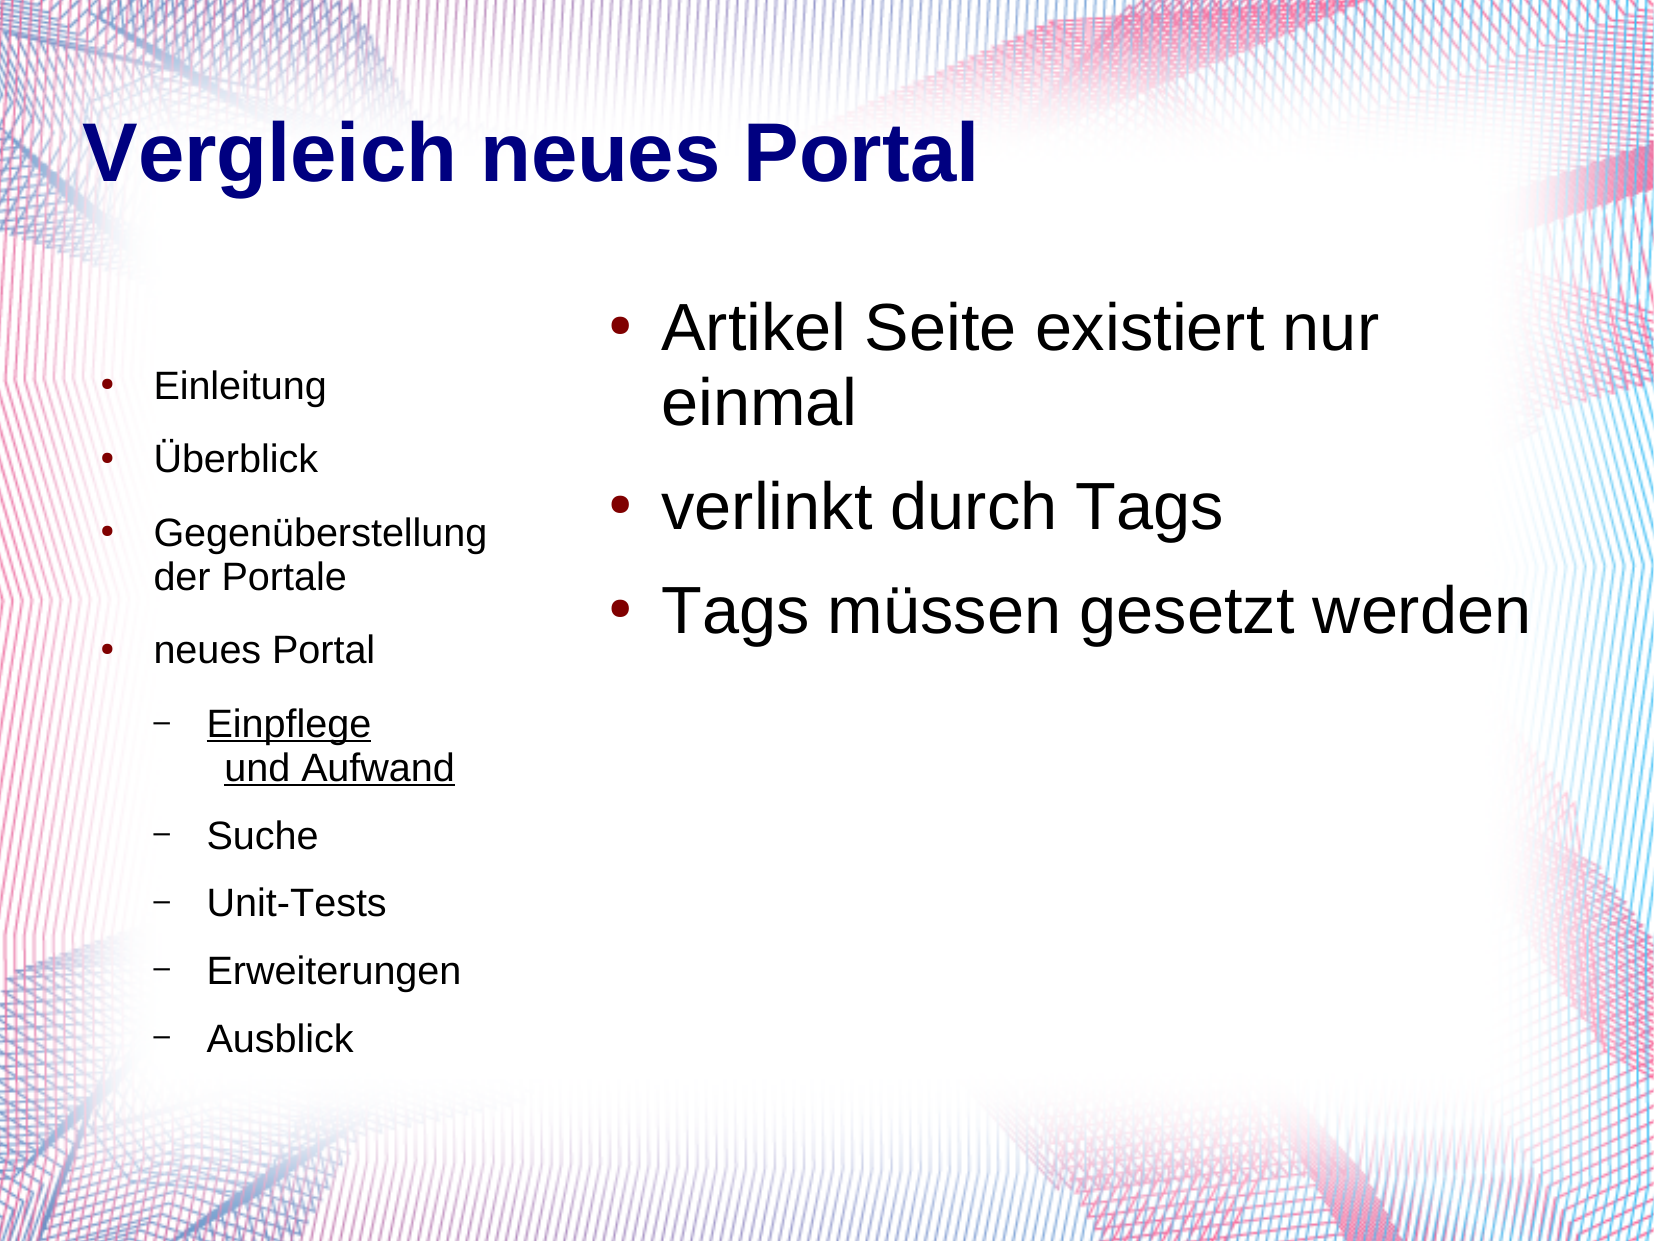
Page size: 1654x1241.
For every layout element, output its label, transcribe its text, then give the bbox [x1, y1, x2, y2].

title Vergleich neues Portal [82, 49, 1571, 257]
picture [0, 0, 1654, 1241]
list Einleitung Überblick Gegenüberstellung der Portale neues Portal Einpflege und Aufwand Suche Unit-Tests Erweiterungen Ausblick [82, 290, 520, 1109]
list Artikel Seite existiert nur einmal verlinkt durch Tags Tags müssen gesetzt werden [590, 290, 1572, 1109]
